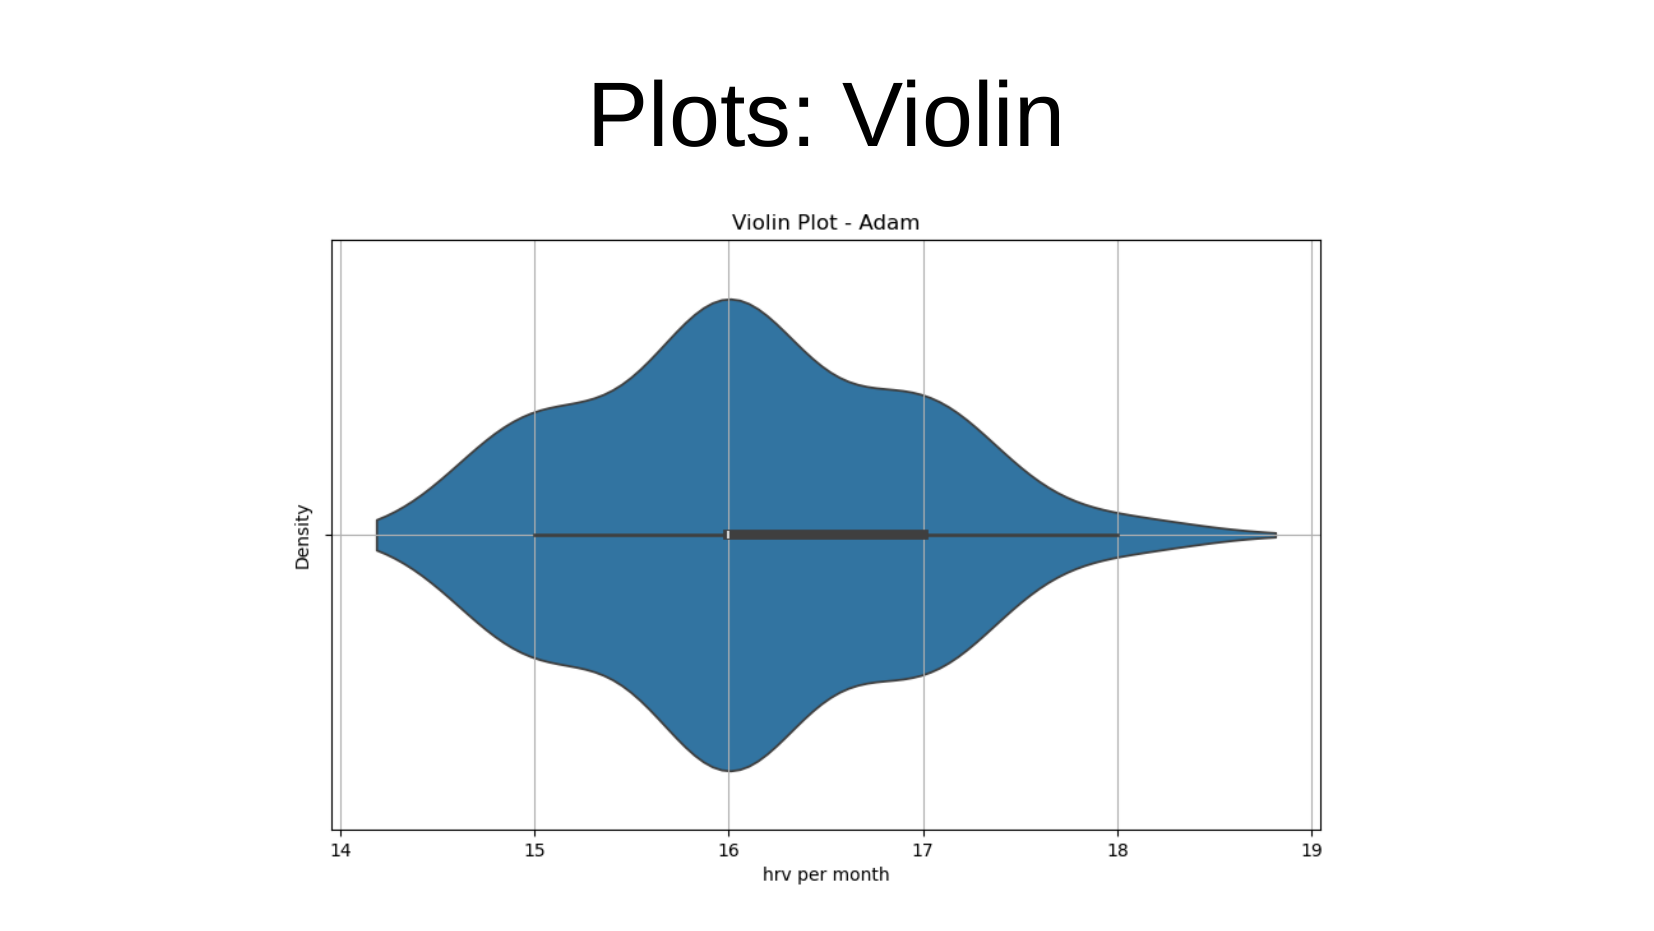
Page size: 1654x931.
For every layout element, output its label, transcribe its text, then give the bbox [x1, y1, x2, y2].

picture [245, 194, 1408, 901]
title Plots: Violin [82, 37, 1571, 193]
